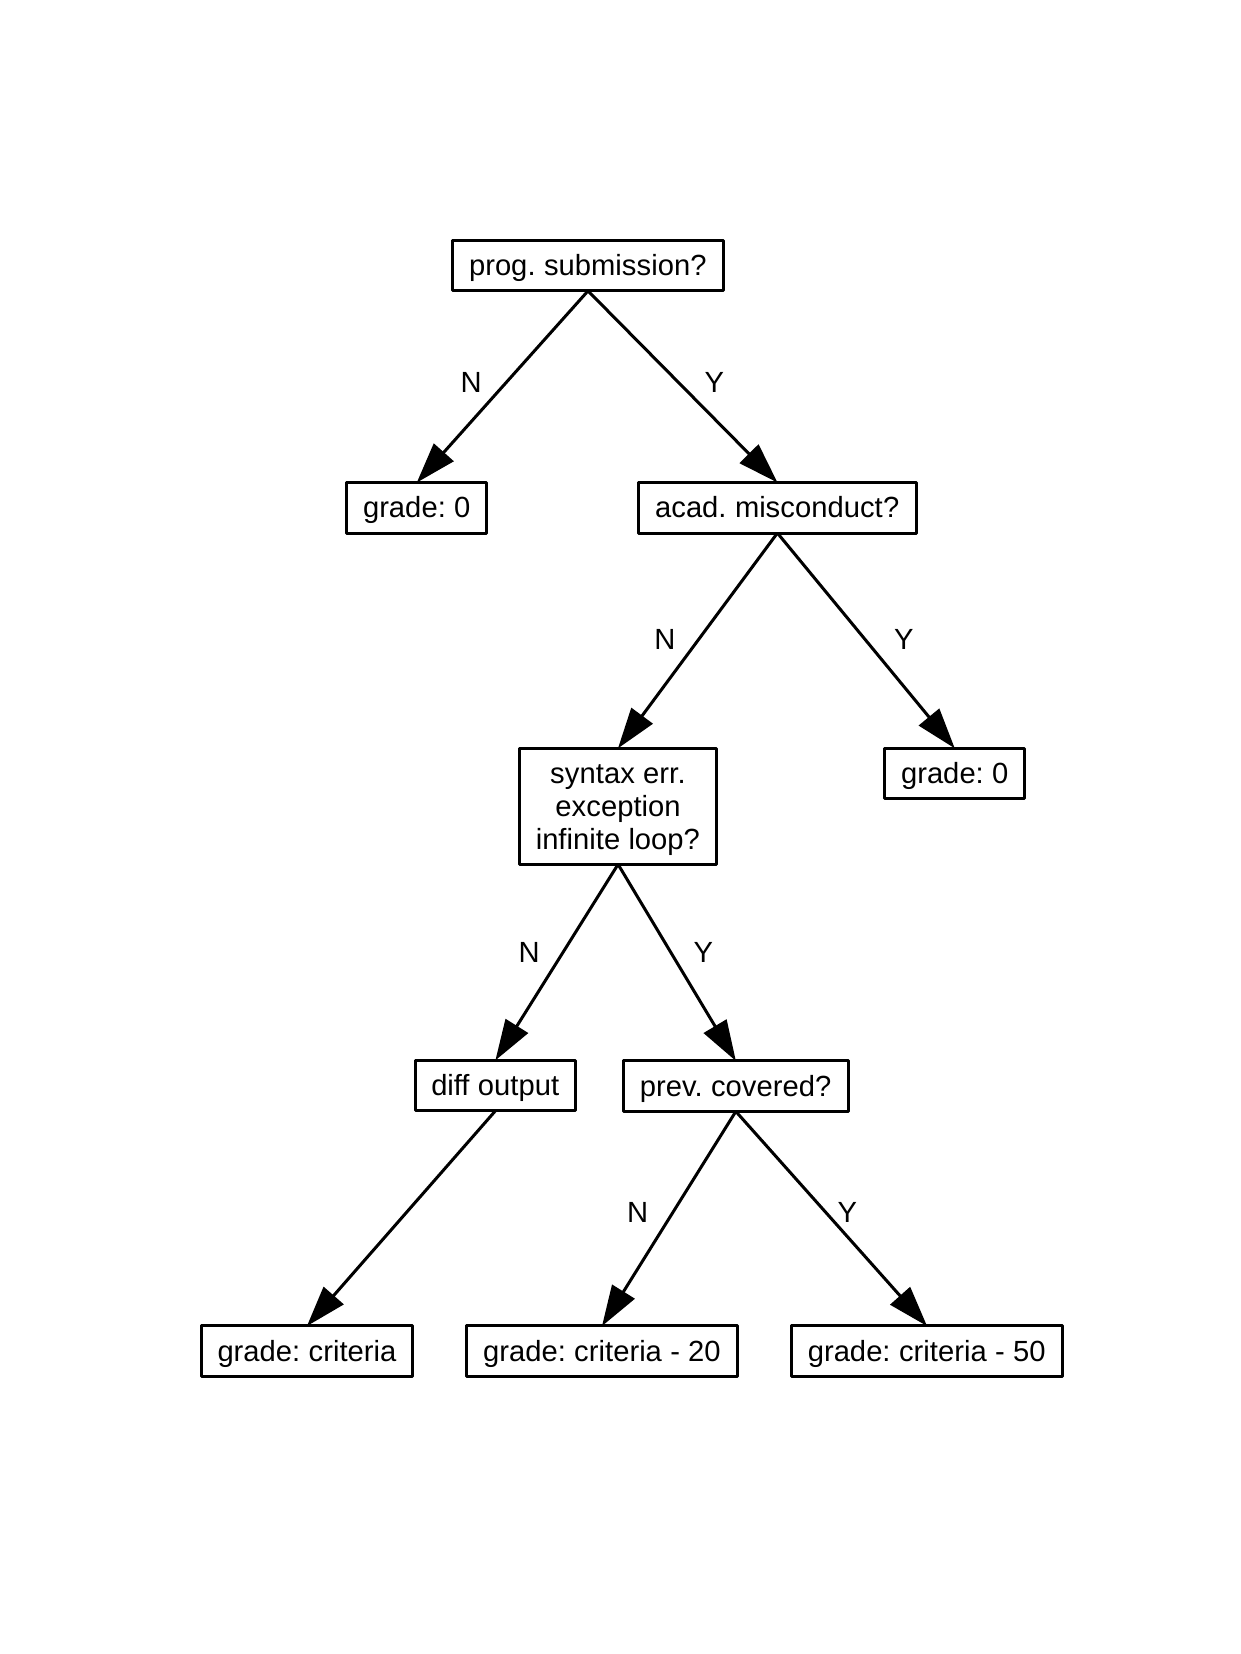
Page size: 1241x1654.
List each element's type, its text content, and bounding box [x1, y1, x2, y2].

text_box syntax err. exception infinite loop? [519, 748, 717, 865]
text_box Y [822, 1188, 872, 1236]
text_box acad. misconduct? [638, 482, 917, 534]
text_box N [503, 928, 555, 977]
text_box diff output [415, 1060, 576, 1111]
text_box N [639, 615, 691, 664]
text_box grade: 0 [346, 482, 487, 534]
text_box grade: criteria - 50 [791, 1325, 1063, 1377]
text_box prog. submission? [452, 240, 724, 291]
text_box grade: 0 [884, 748, 1025, 799]
text_box grade: criteria - 20 [466, 1325, 738, 1377]
text_box Y [879, 615, 929, 663]
text_box grade: criteria [201, 1325, 413, 1377]
text_box Y [689, 358, 739, 406]
text_box N [612, 1188, 664, 1237]
text_box N [445, 358, 497, 407]
text_box Y [678, 928, 728, 977]
text_box prev. covered? [624, 1060, 848, 1112]
